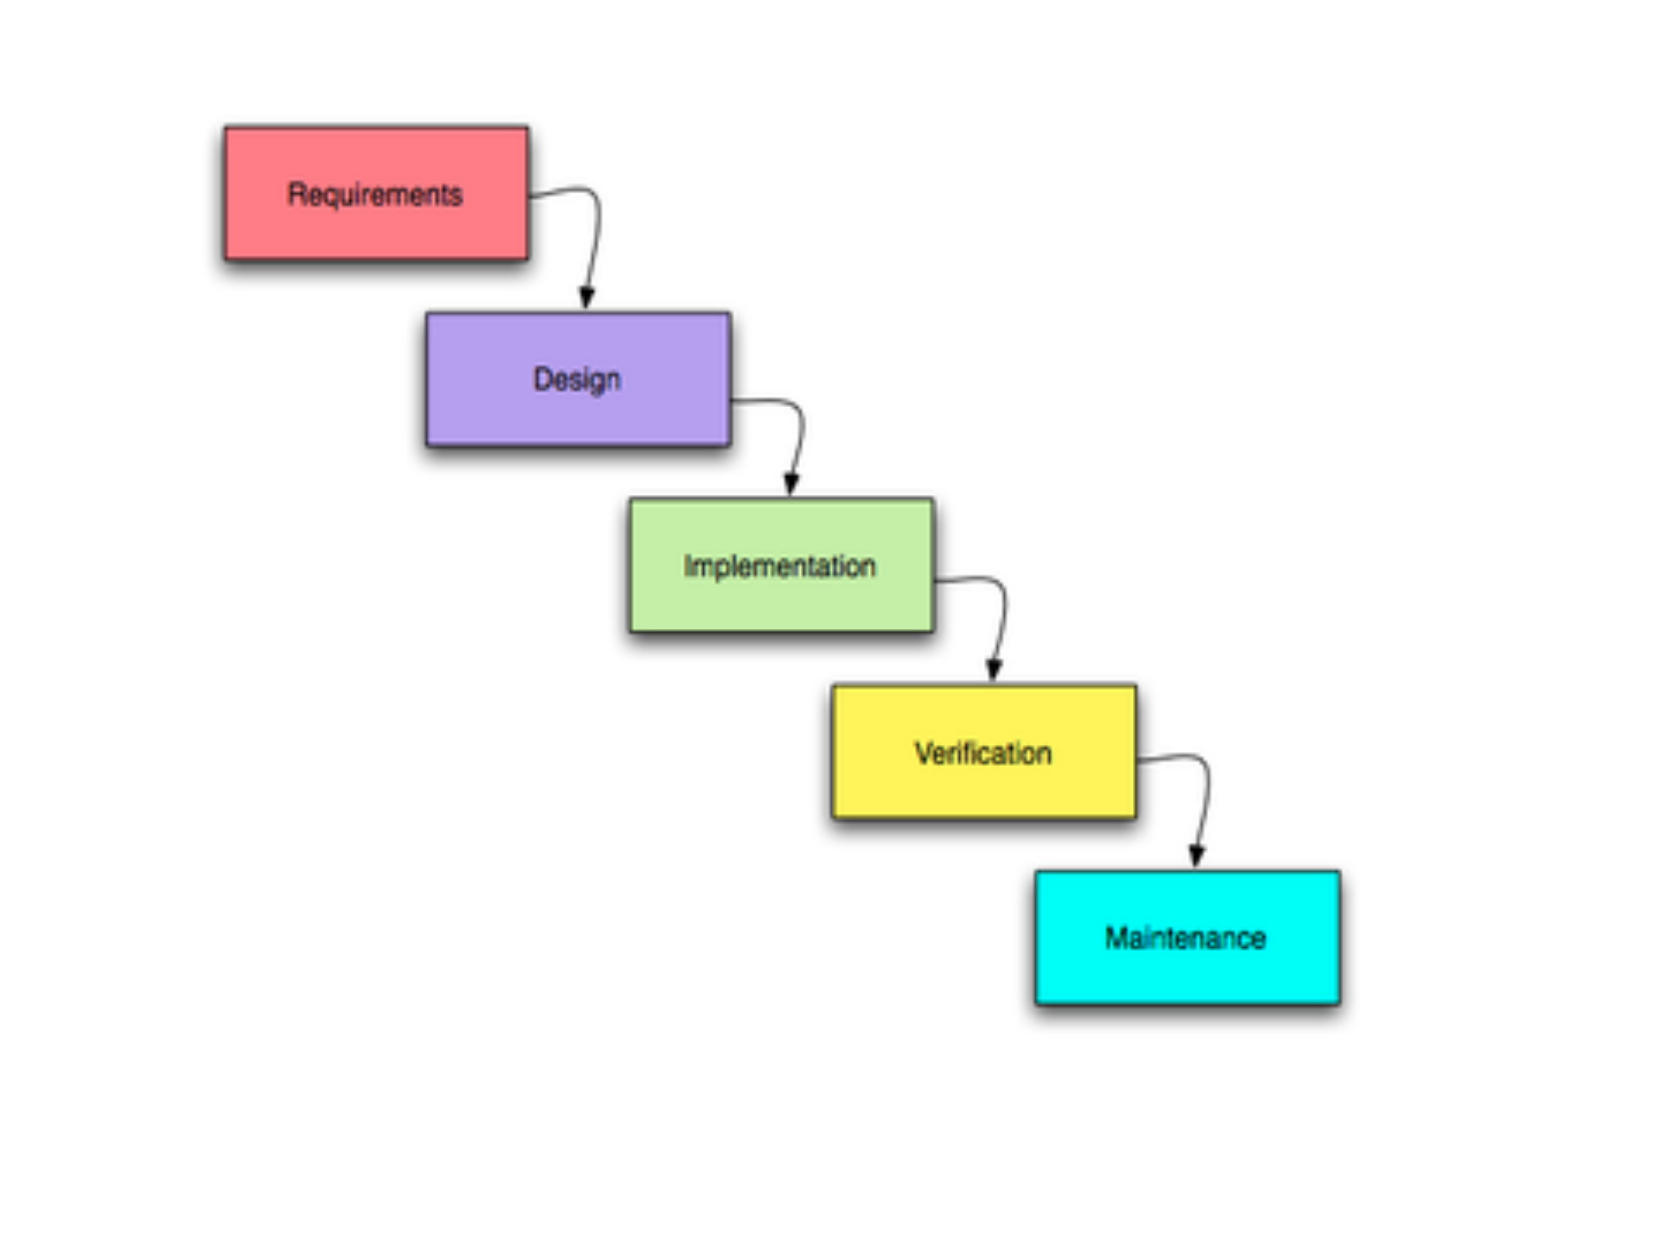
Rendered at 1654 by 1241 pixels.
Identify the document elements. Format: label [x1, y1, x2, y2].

picture [177, 88, 1388, 1063]
